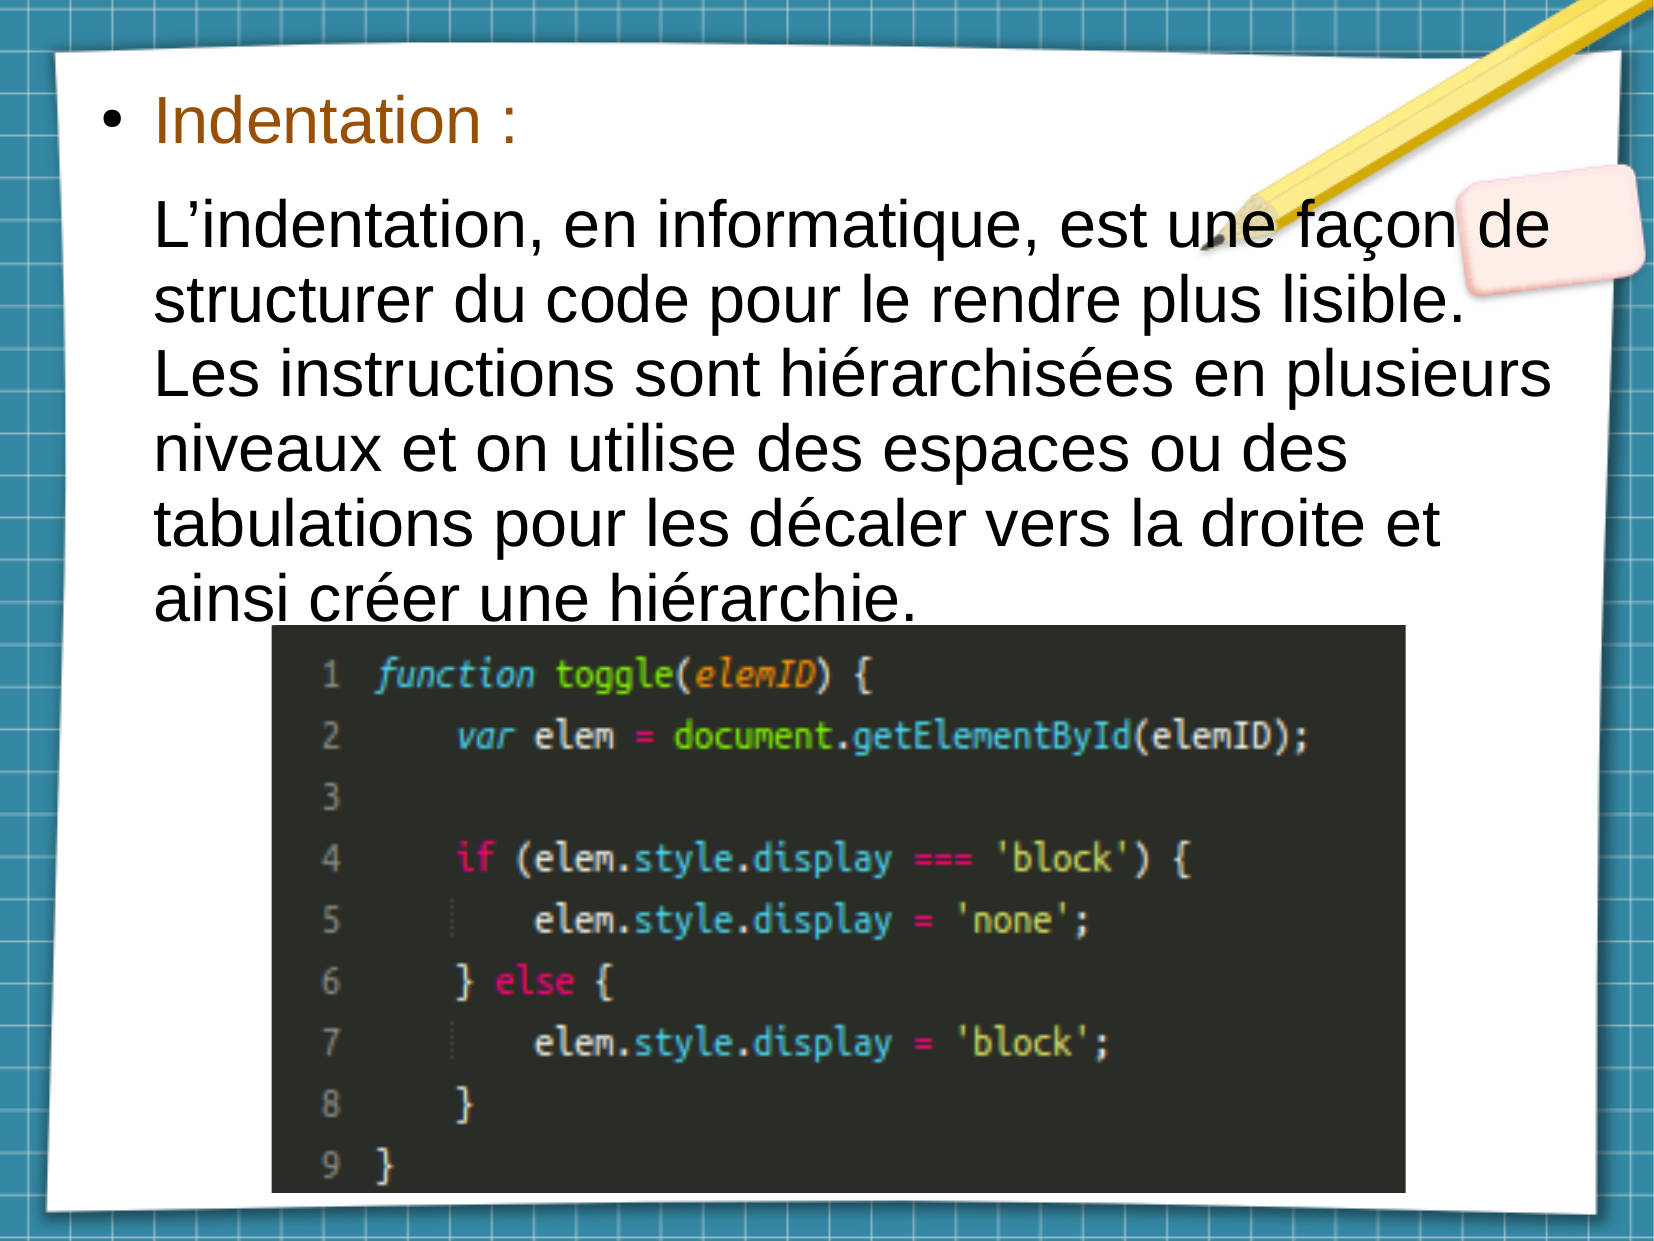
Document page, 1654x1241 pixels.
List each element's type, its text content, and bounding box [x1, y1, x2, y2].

picture [0, 0, 1654, 1241]
list Indentation : L’indentation, en informatique, est une façon de structurer du code pour le rendre plus lisible. Les instructions sont hiérarchisées en plusieurs niveaux et on utilise des espaces ou des tabulations pour les décaler vers la droite et ainsi créer une hiérarchie. [82, 82, 1571, 1010]
